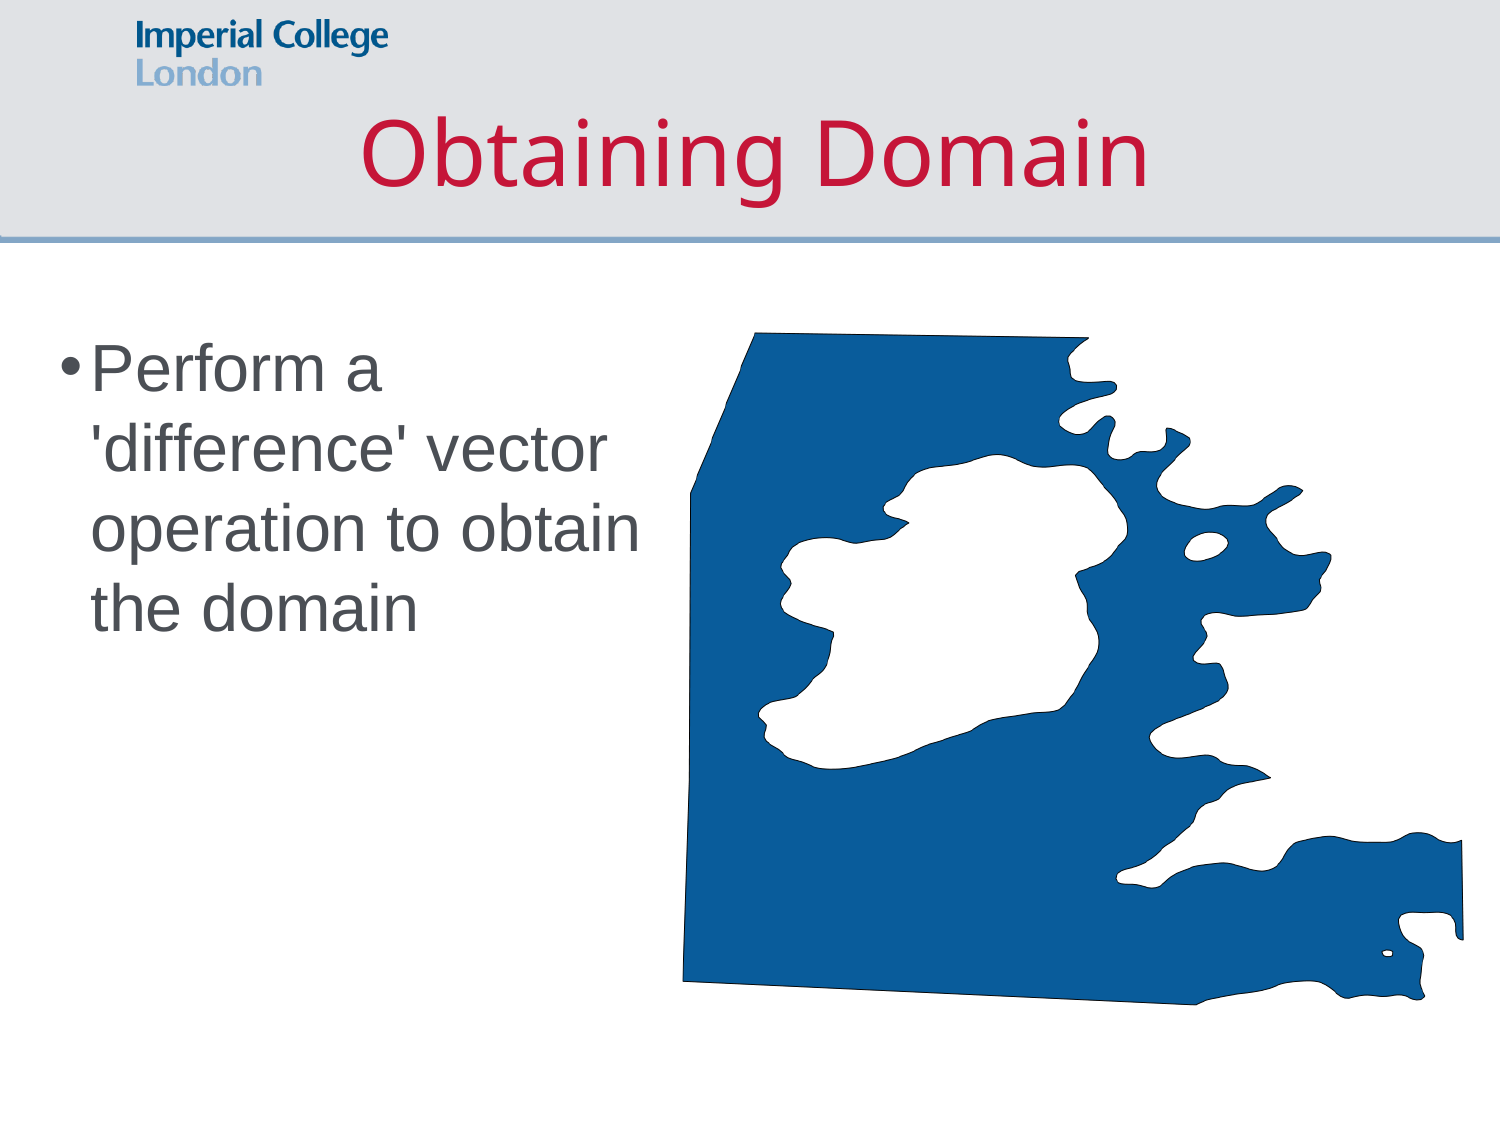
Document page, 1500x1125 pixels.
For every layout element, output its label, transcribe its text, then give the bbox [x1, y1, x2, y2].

list Perform a 'difference' vector operation to obtain the domain [0, 324, 650, 1057]
picture [0, 0, 1500, 243]
picture [653, 298, 1481, 1037]
title Obtaining Domain [137, 94, 1375, 205]
